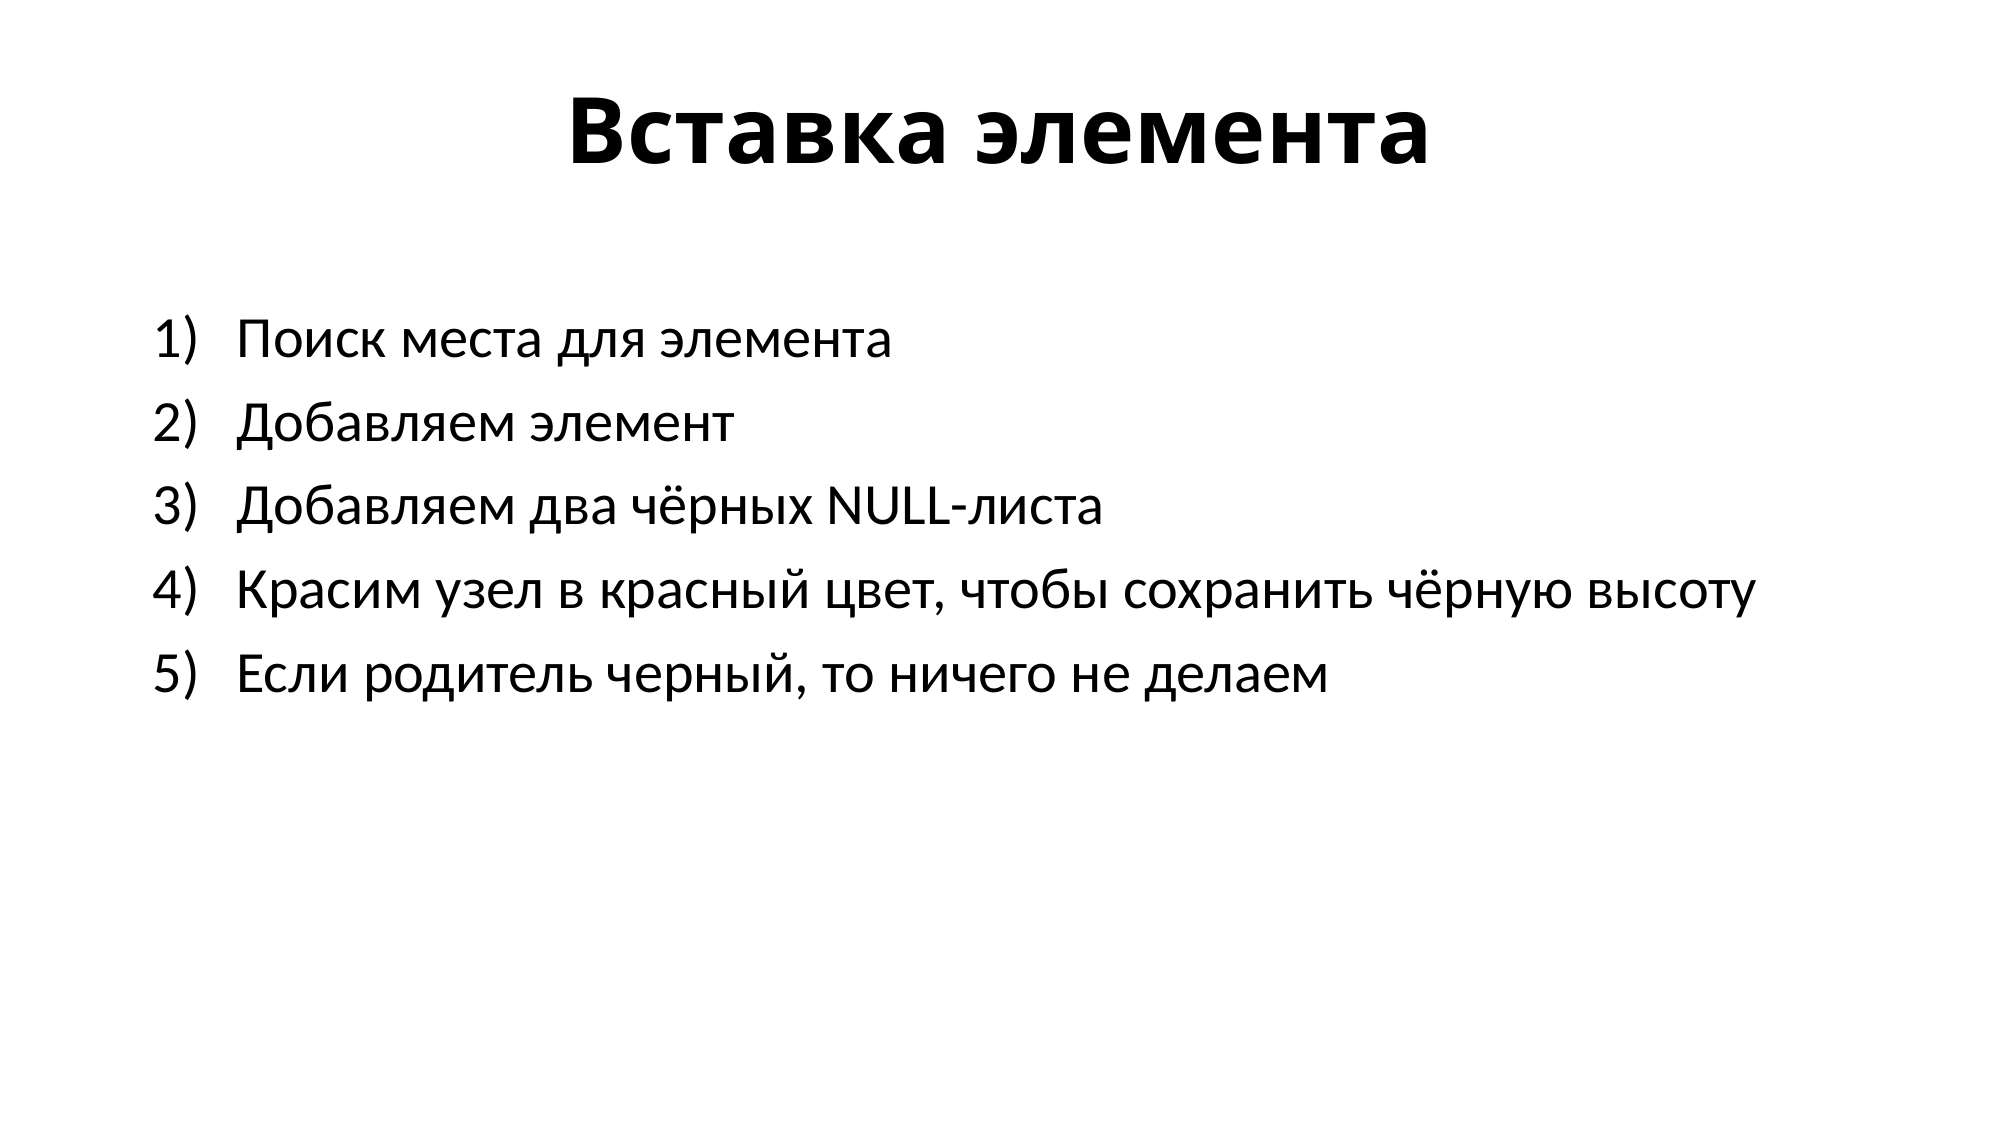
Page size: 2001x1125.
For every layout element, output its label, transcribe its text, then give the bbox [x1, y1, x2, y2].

title Вставка элемента [137, 25, 1863, 243]
list Поиск места для элемента Добавляем элемент Добавляем два чёрных NULL-листа Красим узел в красный цвет, чтобы сохранить чёрную высоту Если родитель черный, то ничего не делаем [137, 299, 1863, 1014]
